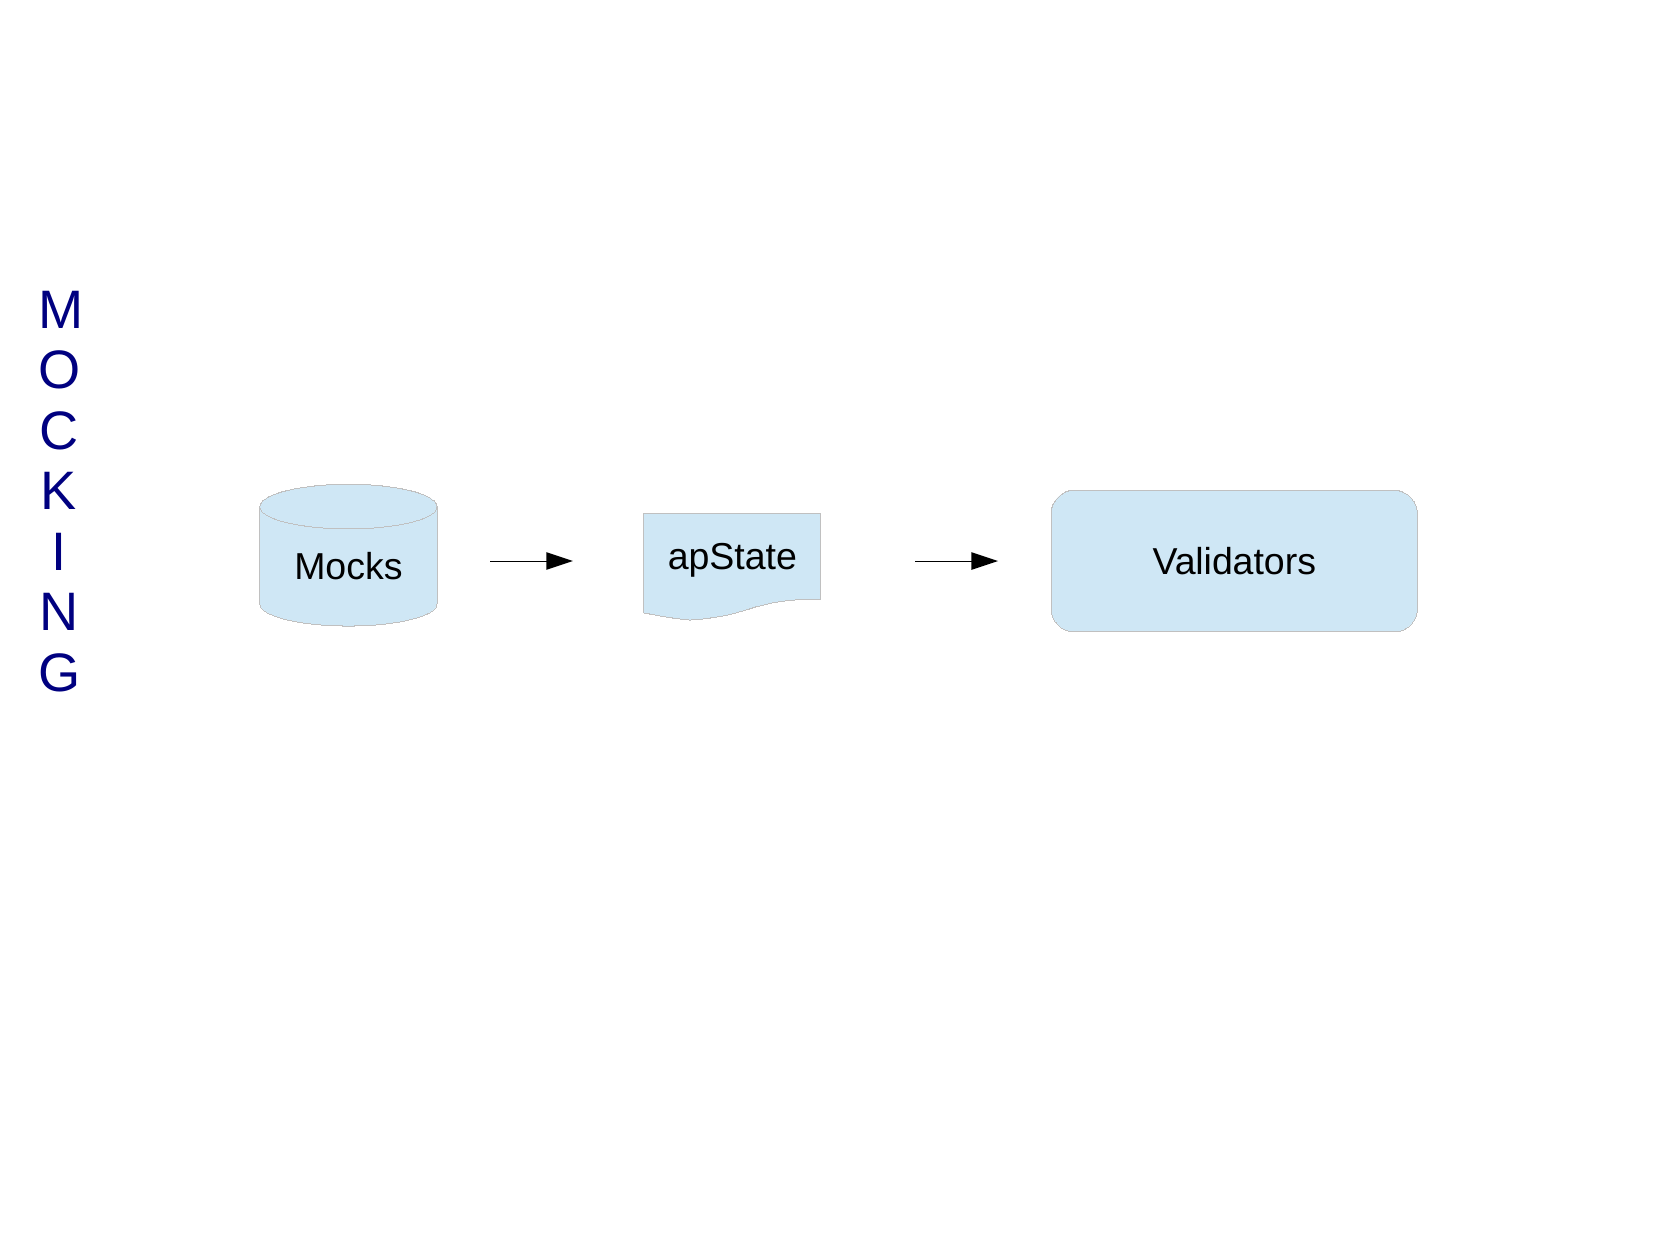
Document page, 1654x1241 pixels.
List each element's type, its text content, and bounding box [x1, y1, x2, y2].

text_box Validators [1051, 490, 1418, 632]
text_box Mocks [259, 484, 438, 627]
text_box apState [643, 513, 821, 621]
text_box MOCKING [23, 271, 95, 771]
